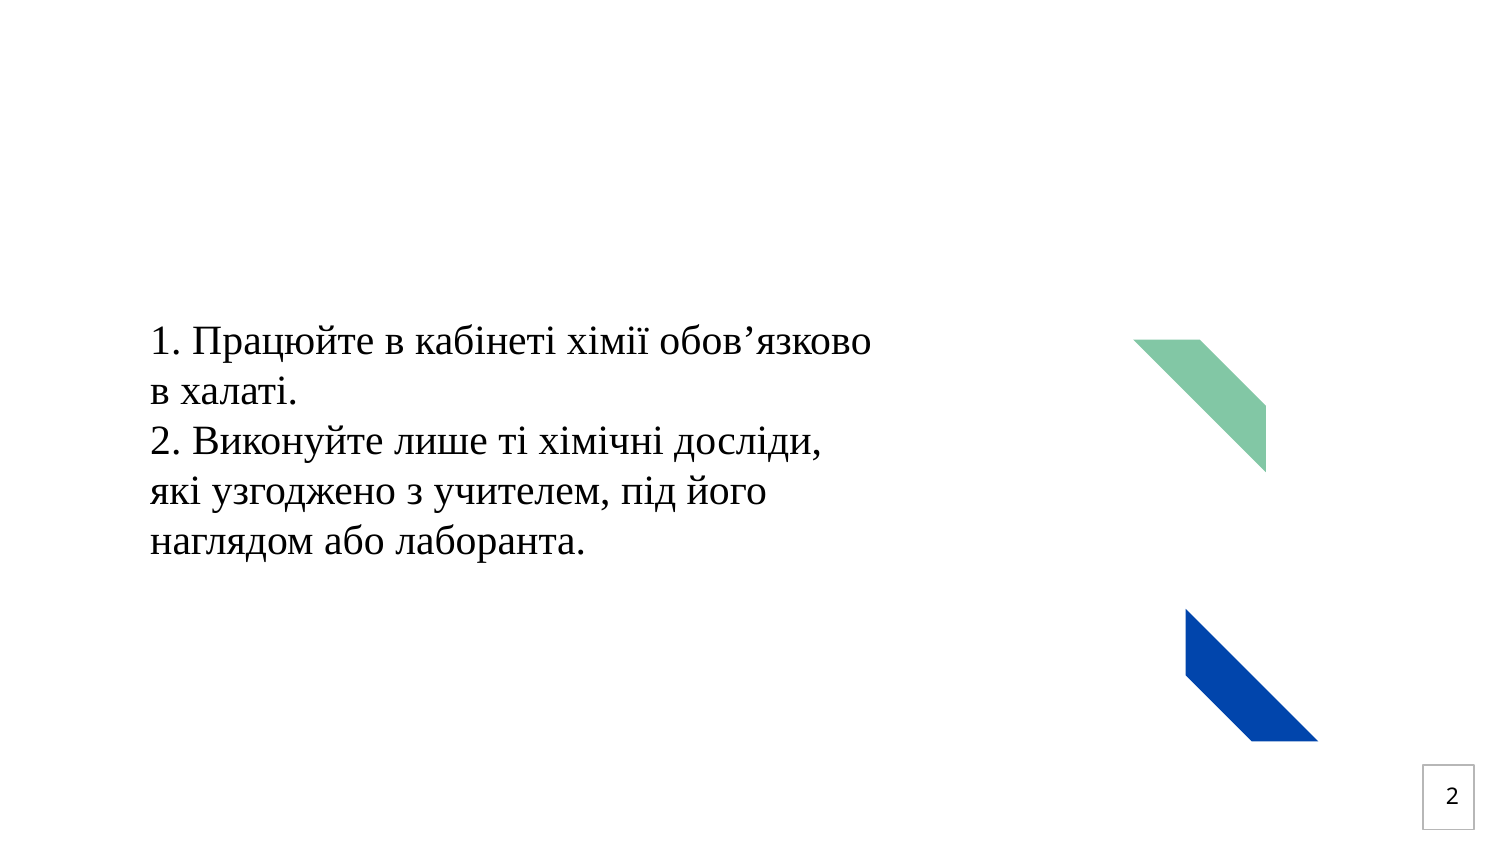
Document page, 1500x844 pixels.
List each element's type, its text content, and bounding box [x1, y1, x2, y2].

slide_number <number> [1423, 764, 1474, 830]
title 1. Працюйте в кабінеті хімії обов’язково в халаті. 2. Виконуйте лише ті хімічні досліди, які узгоджено з учителем, під його наглядом або лаборанта. [135, 142, 888, 734]
